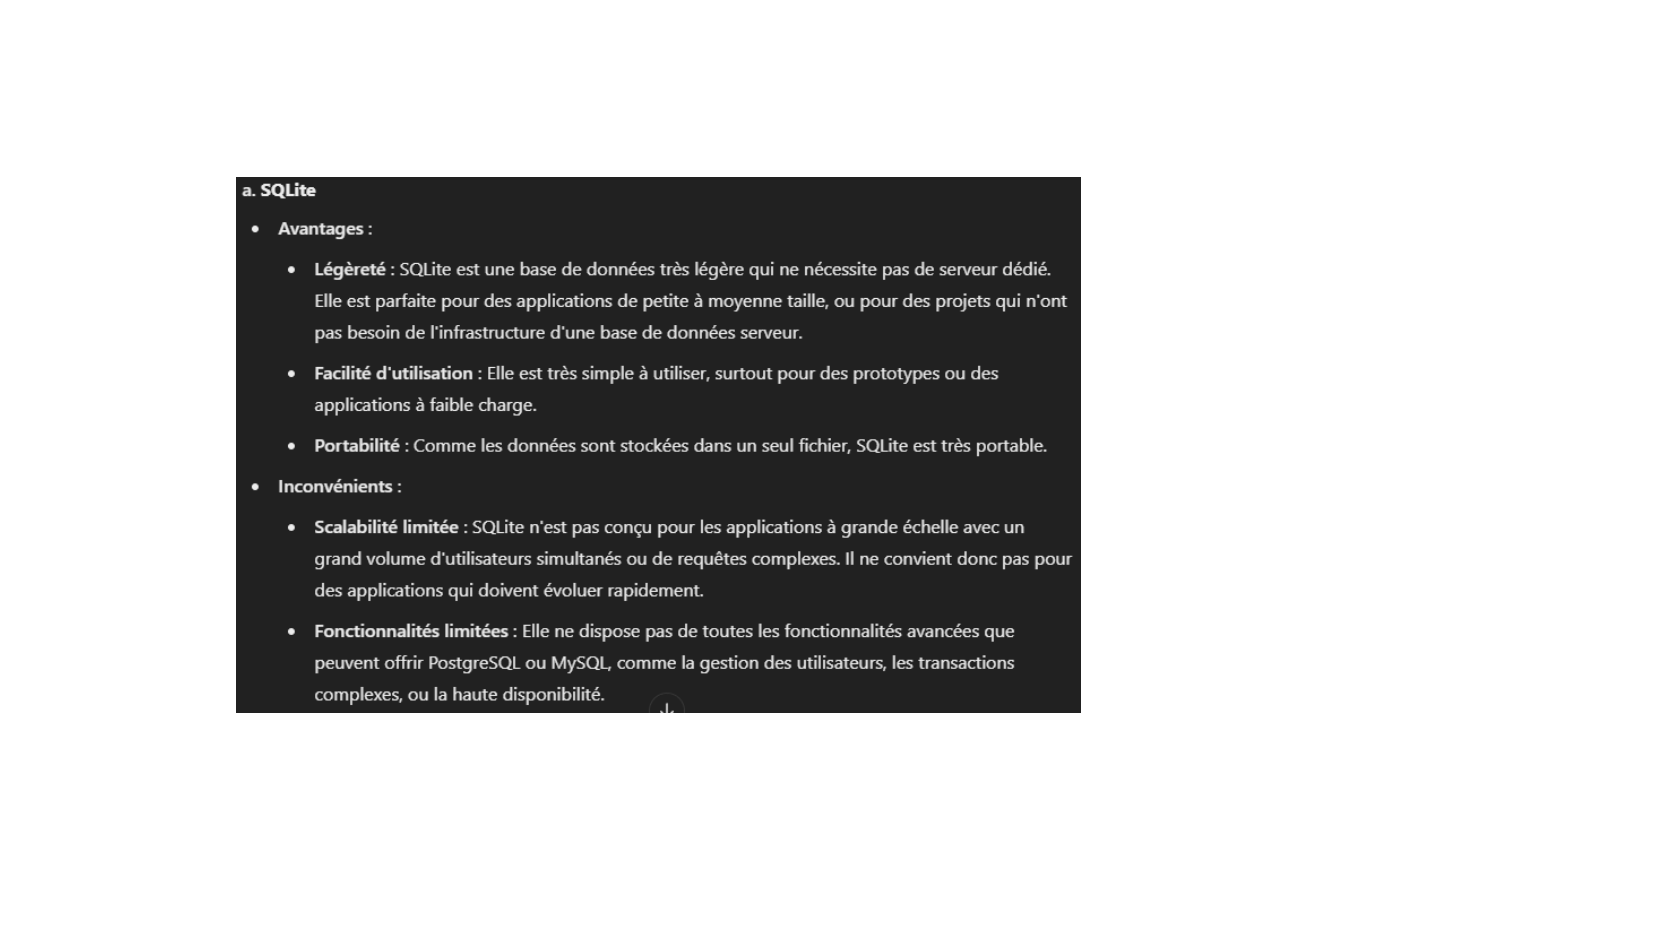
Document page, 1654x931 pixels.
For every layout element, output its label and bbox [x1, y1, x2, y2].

picture [236, 177, 1081, 713]
